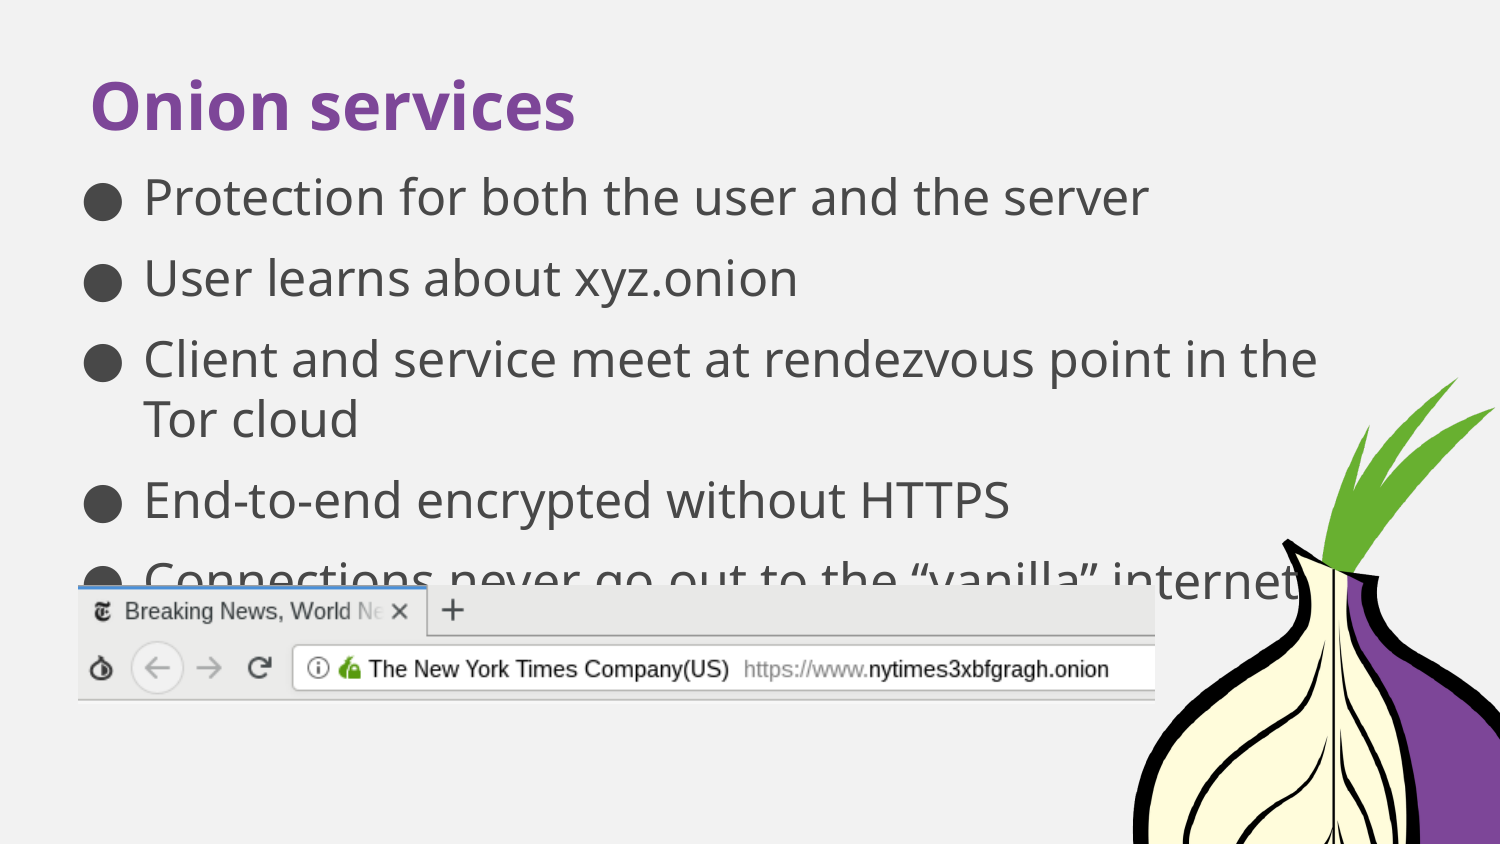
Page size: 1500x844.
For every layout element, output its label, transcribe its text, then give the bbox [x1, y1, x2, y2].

text_box Onion services [75, 33, 1425, 174]
text_box Protection for both the user and the server User learns about xyz.onion Client and service meet at rendezvous point in the Tor cloud End-to-end encrypted without HTTPS Connections never go out to the “vanilla” internet [53, 158, 1404, 715]
picture [1122, 377, 1500, 844]
picture [78, 585, 1155, 705]
